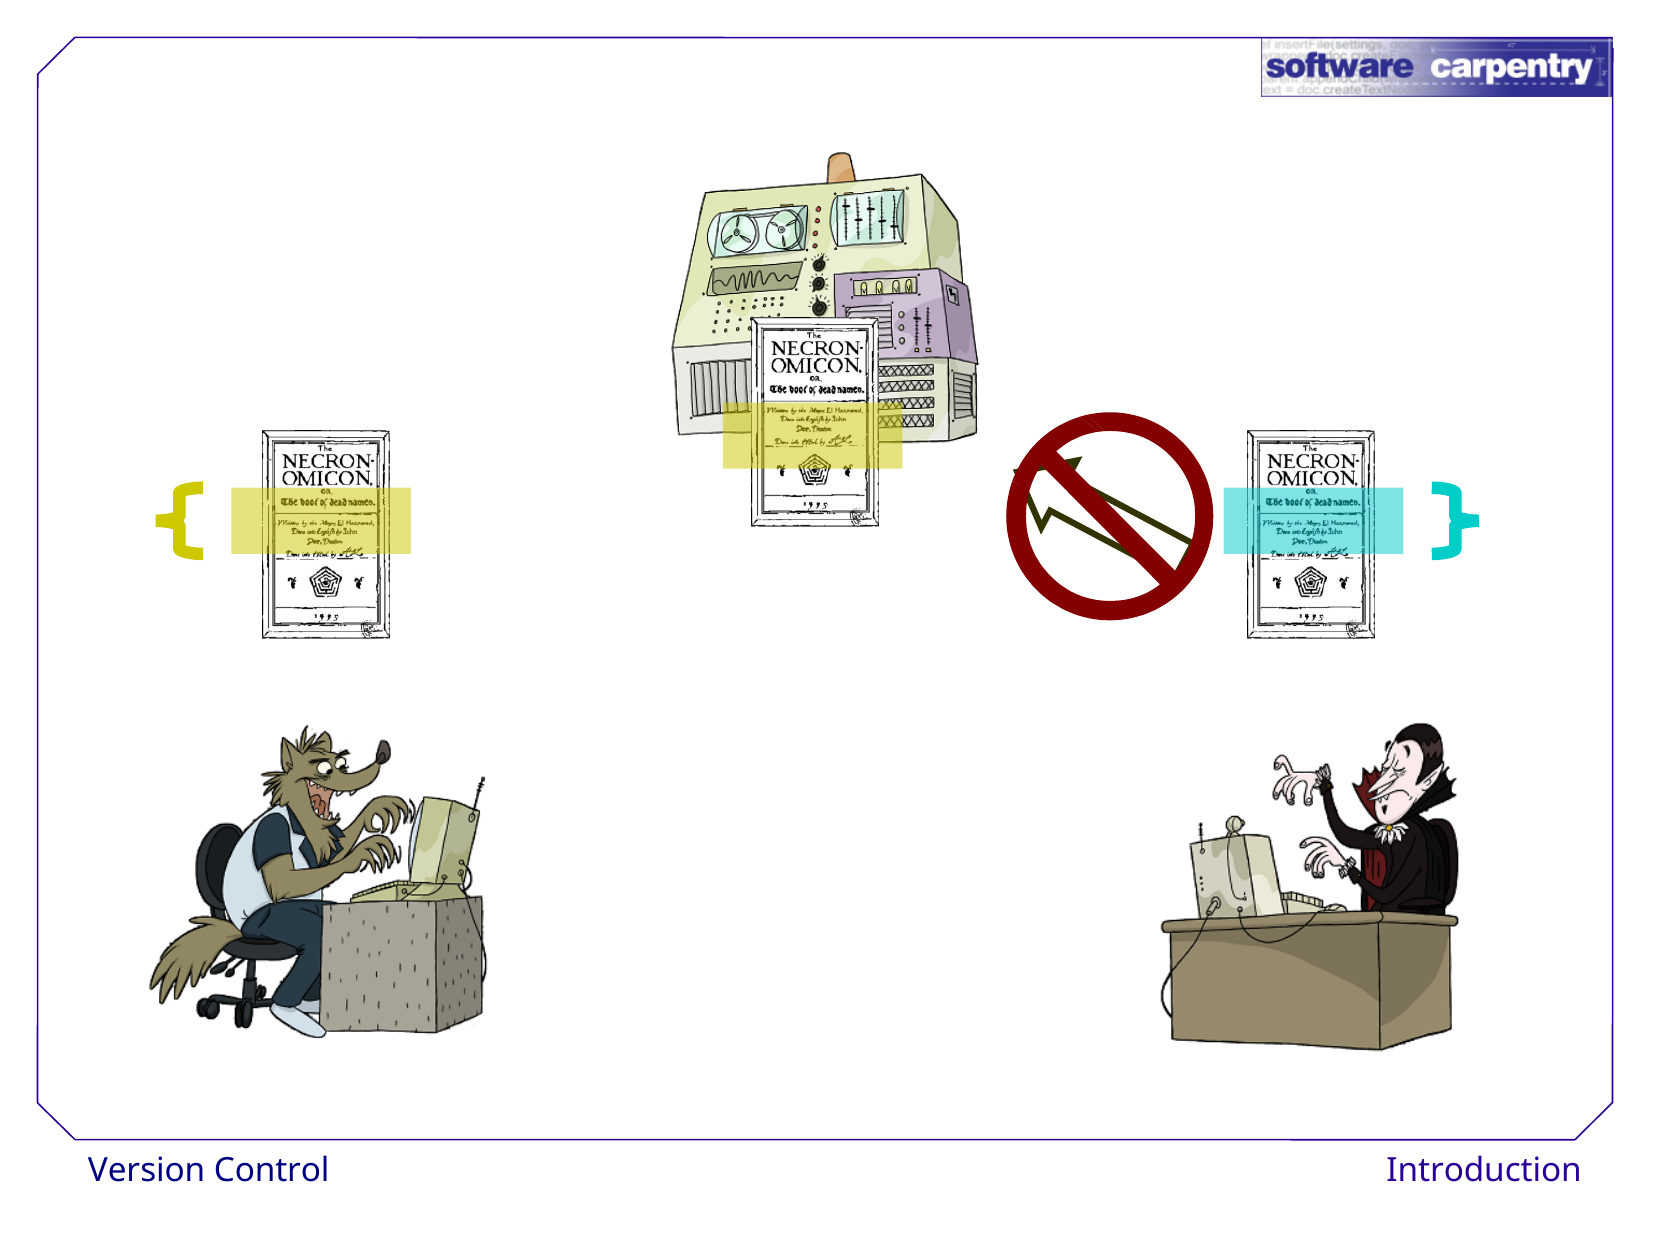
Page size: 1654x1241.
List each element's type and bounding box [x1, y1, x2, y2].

picture [262, 430, 390, 487]
text_box [231, 487, 411, 554]
picture [751, 469, 879, 527]
picture [262, 554, 390, 640]
picture [1261, 39, 1613, 97]
picture [1247, 554, 1375, 640]
picture [1247, 430, 1375, 487]
text_box [1223, 487, 1404, 554]
picture [137, 705, 516, 1069]
picture [1148, 695, 1474, 1067]
text_box [722, 402, 903, 469]
picture [637, 119, 1214, 621]
